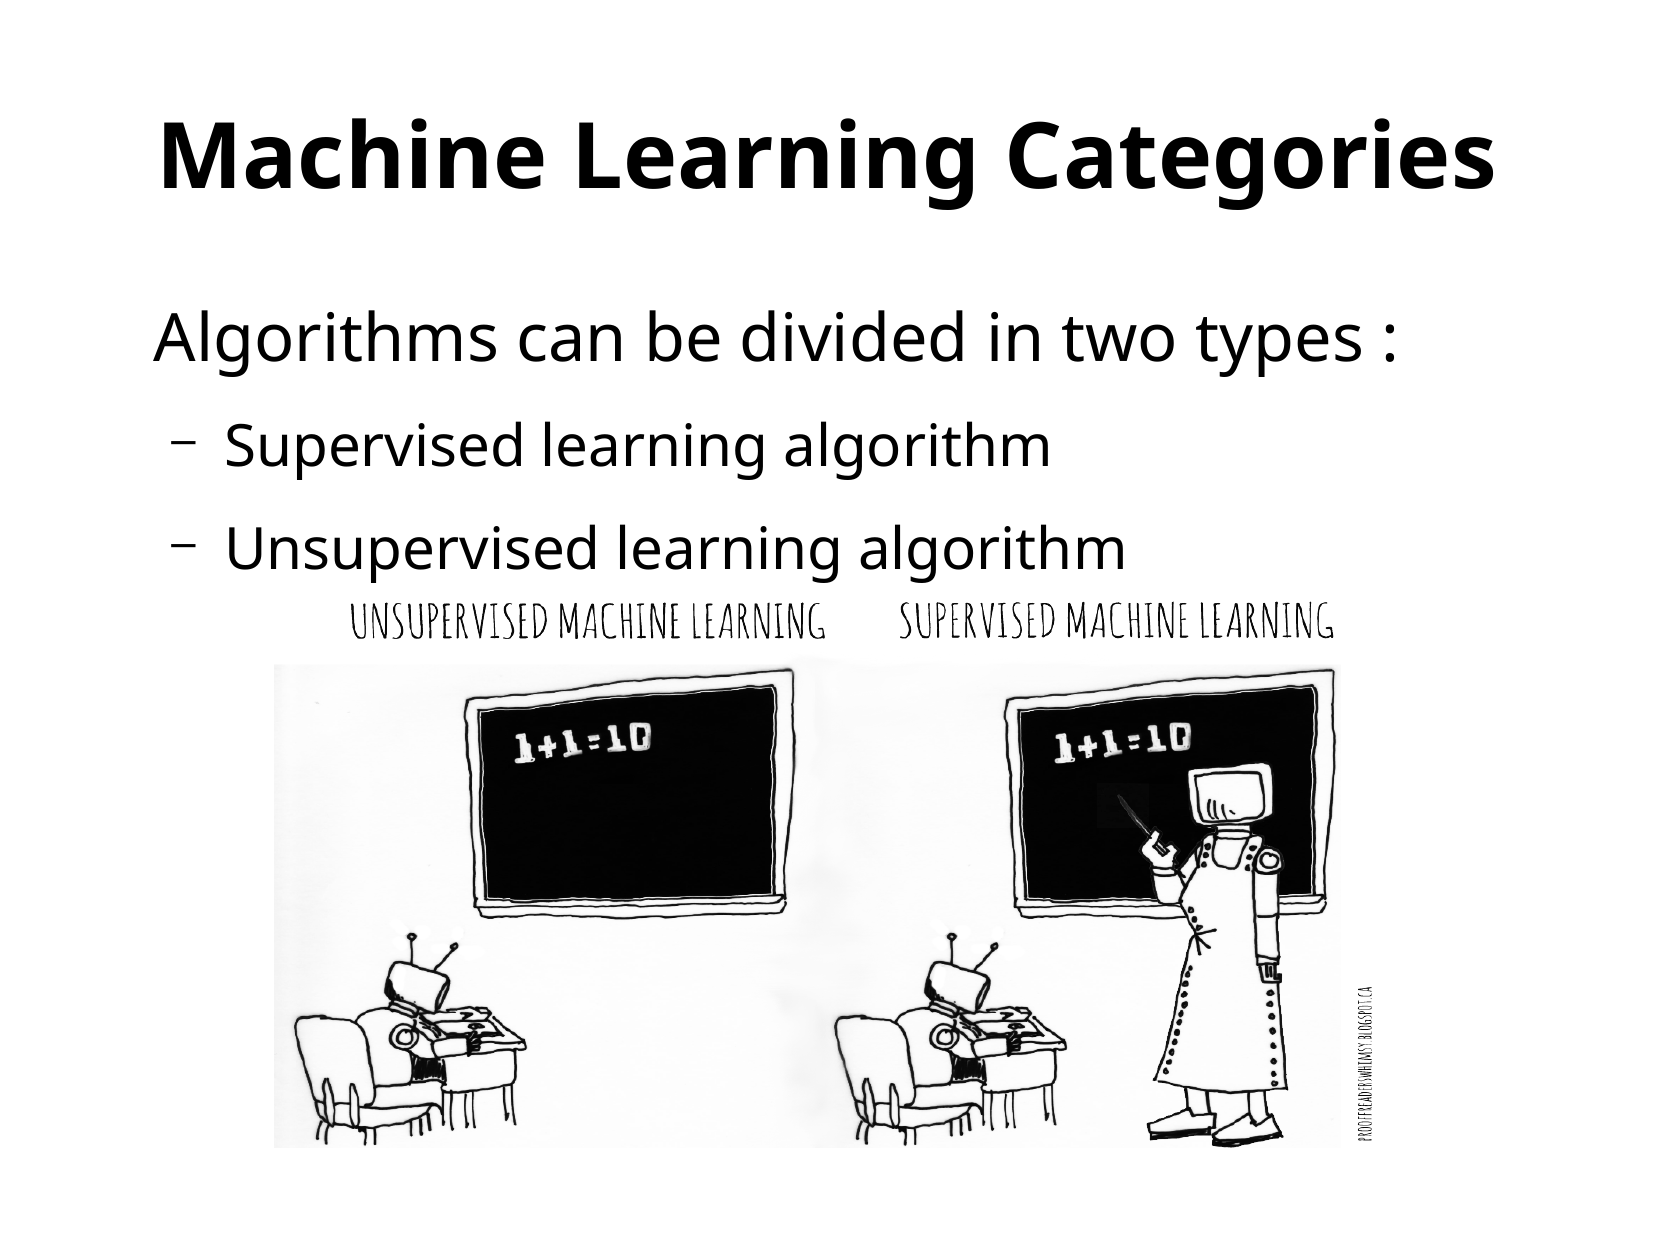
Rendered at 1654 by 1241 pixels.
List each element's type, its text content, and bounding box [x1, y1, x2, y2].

list Algorithms can be divided in two types : Supervised learning algorithm Unsupervised learning algorithm [82, 290, 1571, 1010]
title Machine Learning Categories [82, 49, 1571, 257]
picture [274, 584, 1379, 1148]
